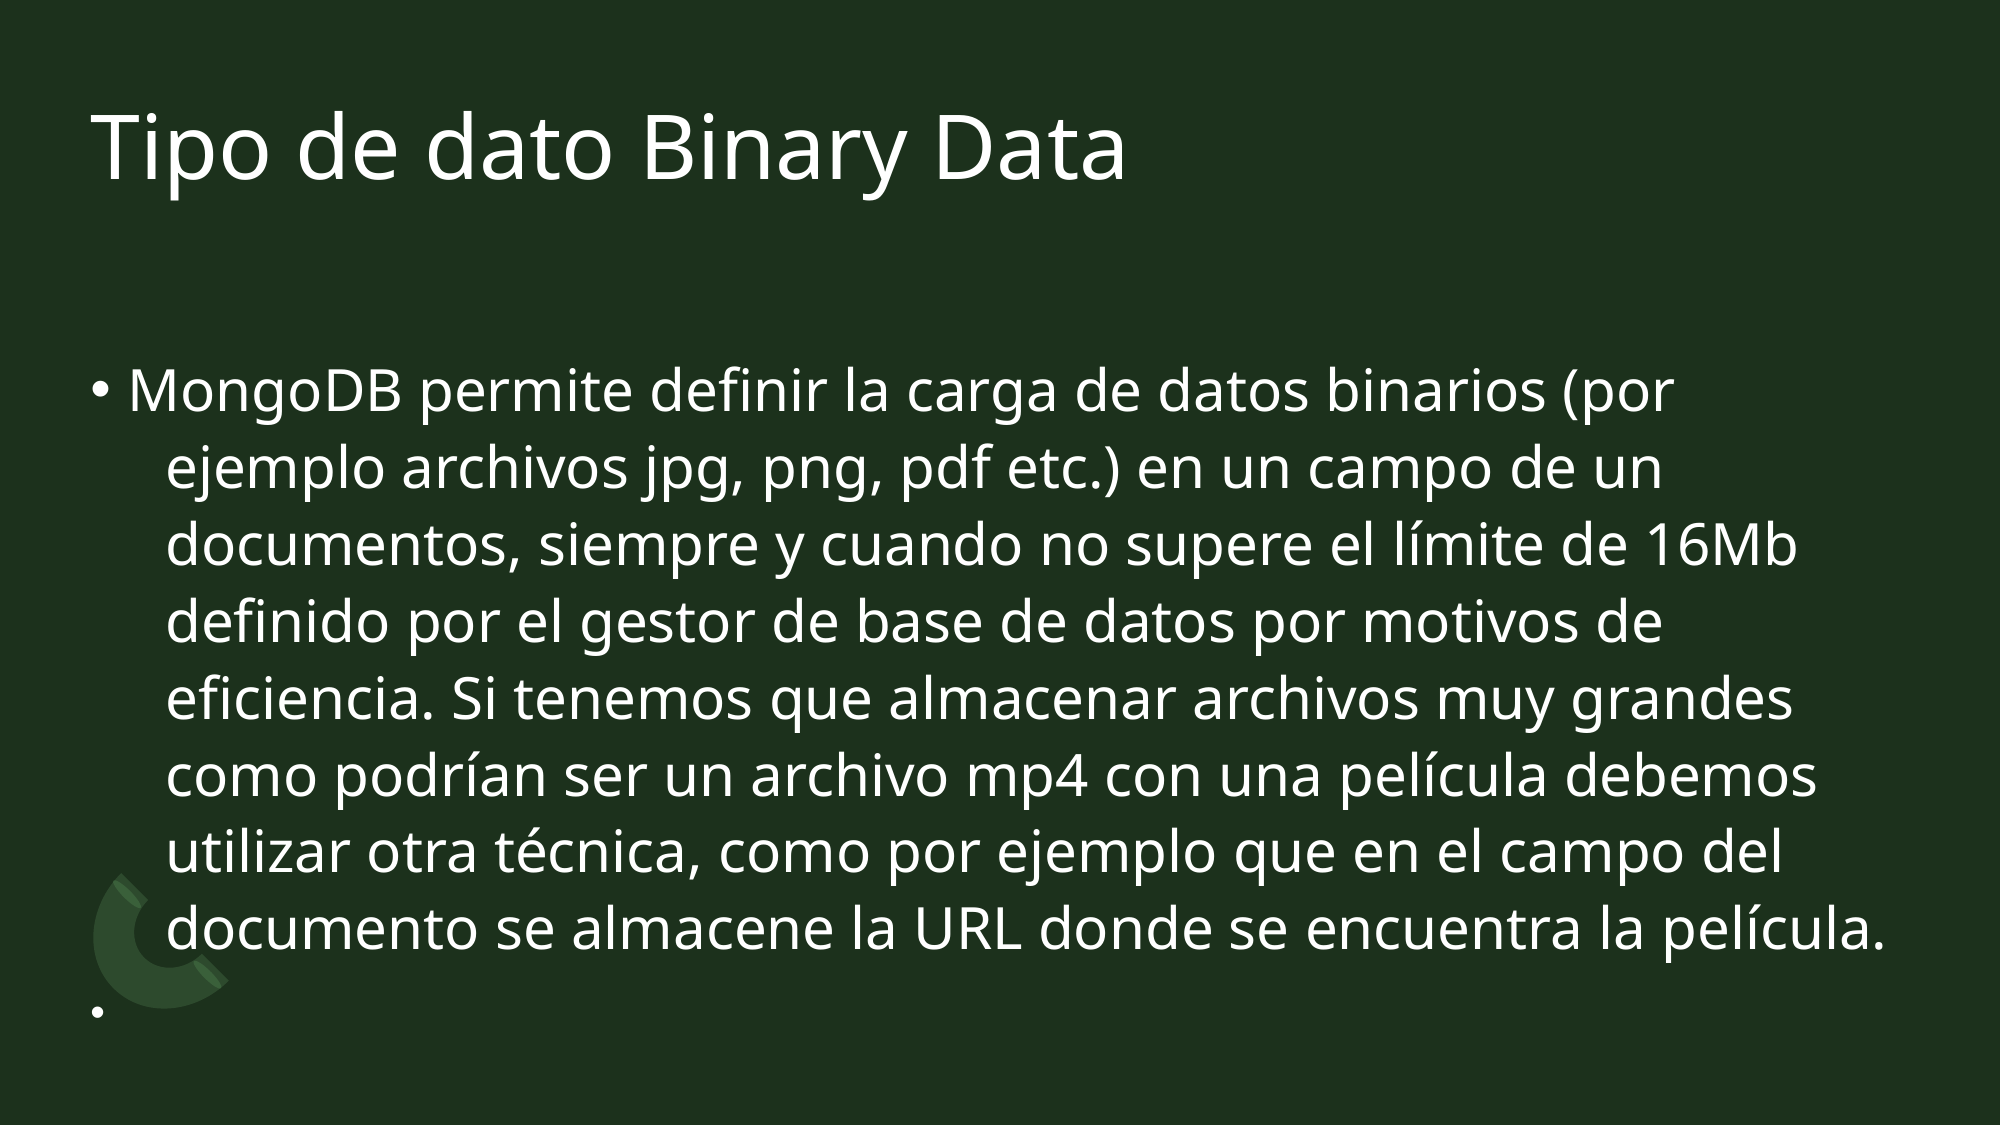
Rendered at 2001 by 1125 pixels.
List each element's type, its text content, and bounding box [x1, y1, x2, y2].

title Tipo de dato Binary Data [90, 90, 1910, 309]
list MongoDB permite definir la carga de datos binarios (por ejemplo archivos jpg, png, pdf etc.) en un campo de un documentos, siempre y cuando no supere el límite de 16Mb definido por el gestor de base de datos por motivos de eficiencia. Si tenemos que almacenar archivos muy grandes como podrían ser un archivo mp4 con una película debemos utilizar otra técnica, como por ejemplo que en el campo del documento se almacene la URL donde se encuentra la película. [90, 346, 1910, 1000]
